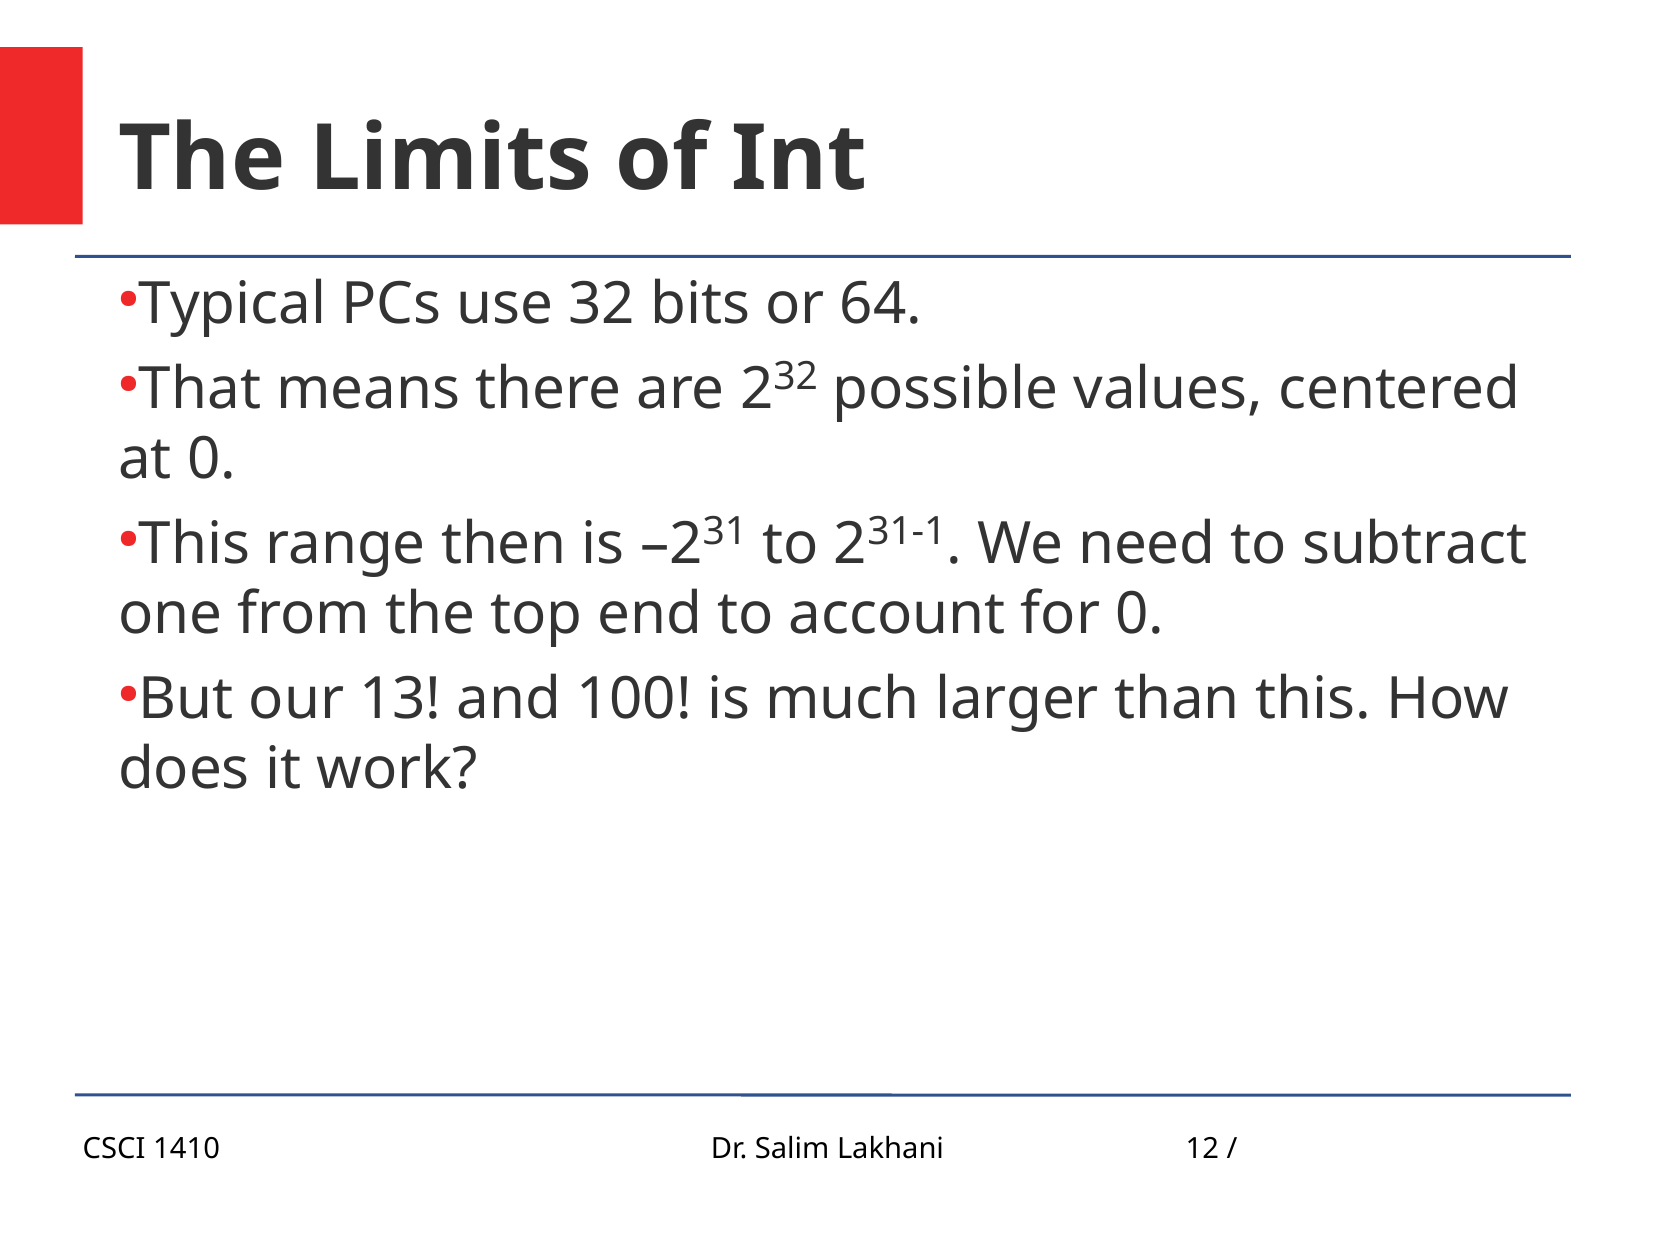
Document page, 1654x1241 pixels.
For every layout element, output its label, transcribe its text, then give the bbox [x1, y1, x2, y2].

text_box / [1185, 1129, 1571, 1216]
text_box Dr. Salim Lakhani [565, 1129, 1090, 1216]
title The Limits of Int [118, 49, 1571, 257]
text_box CSCI 1410 [82, 1129, 468, 1216]
list Typical PCs use 32 bits or 64. That means there are 232 possible values, centered at 0. This range then is –231 to 231-1. We need to subtract one from the top end to account for 0. But our 13! and 100! is much larger than this. How does it work? [118, 265, 1536, 1081]
